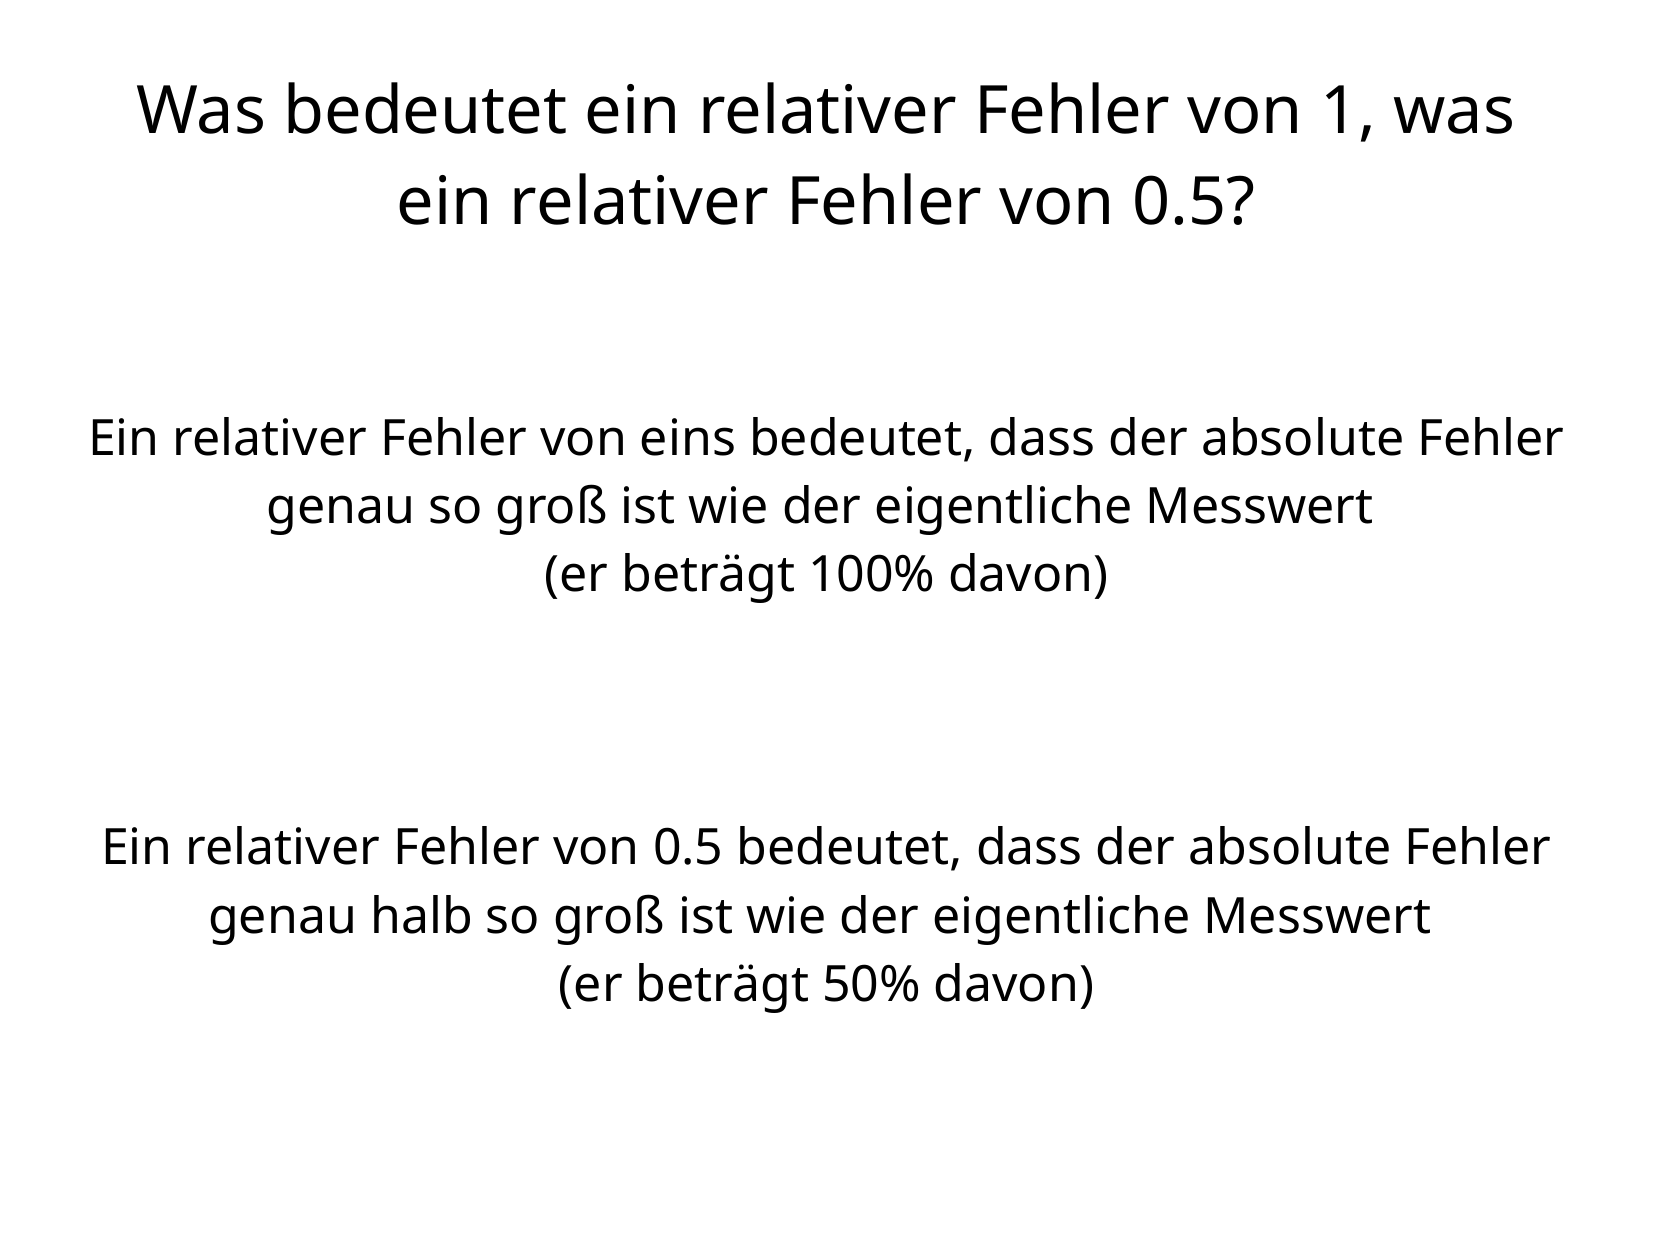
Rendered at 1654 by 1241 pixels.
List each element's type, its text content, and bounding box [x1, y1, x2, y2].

title Was bedeutet ein relativer Fehler von 1, was ein relativer Fehler von 0.5? [82, 49, 1571, 257]
subtitle Ein relativer Fehler von eins bedeutet, dass der absolute Fehler genau so groß ist wie der eigentliche Messwert (er beträgt 100% davon) Ein relativer Fehler von 0.5 bedeutet, dass der absolute Fehler genau halb so groß ist wie der eigentliche Messwert (er beträgt 50% davon) [82, 349, 1571, 1069]
